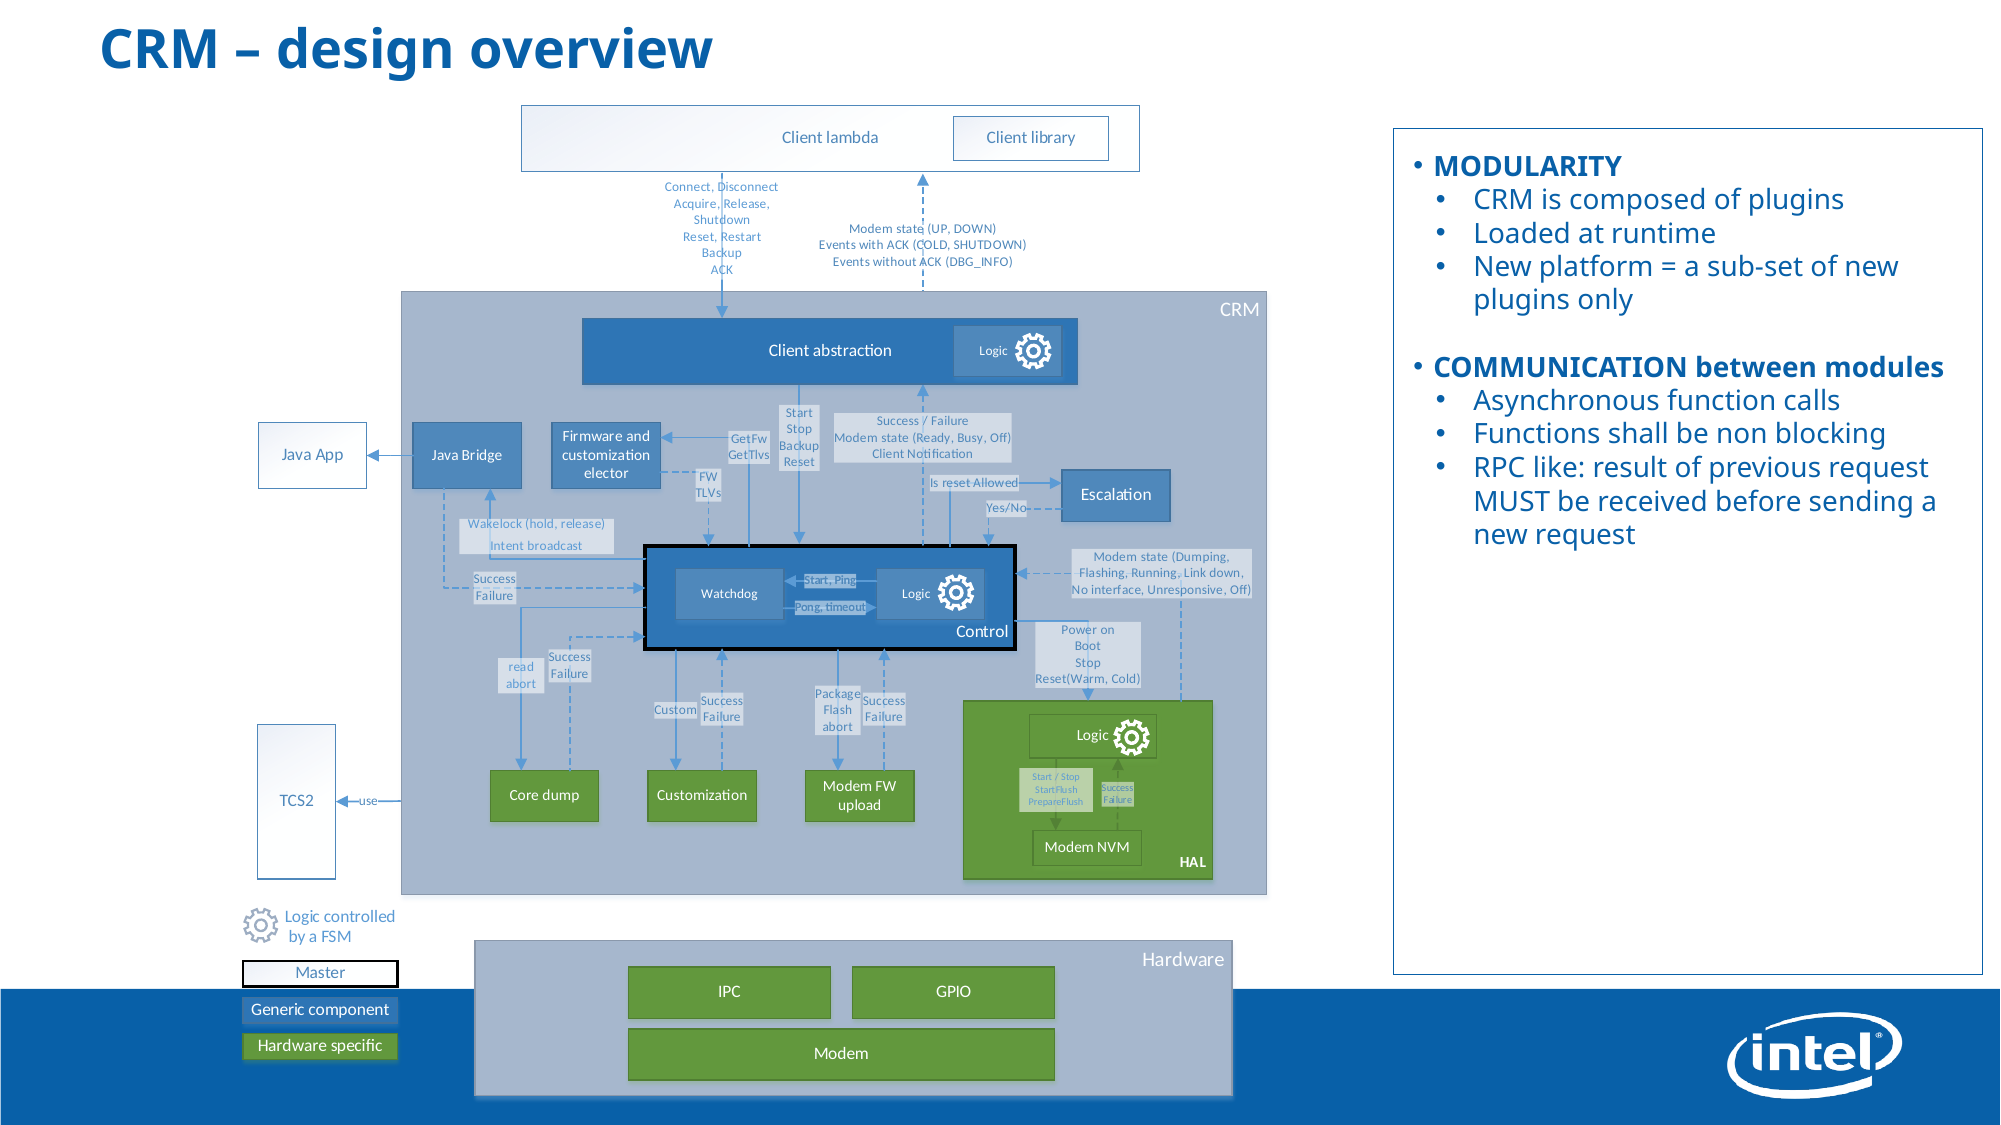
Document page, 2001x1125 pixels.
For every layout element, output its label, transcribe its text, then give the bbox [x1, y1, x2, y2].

title CRM – design overview [99, 14, 1900, 205]
text_box MODULARITY CRM is composed of plugins Loaded at runtime New platform = a sub-set of new plugins only COMMUNICATION between modules Asynchronous function calls Functions shall be non blocking RPC like: result of previous request MUST be received before sending a new request [1393, 128, 1983, 975]
picture [1725, 1011, 1904, 1101]
picture [235, 102, 1274, 1106]
